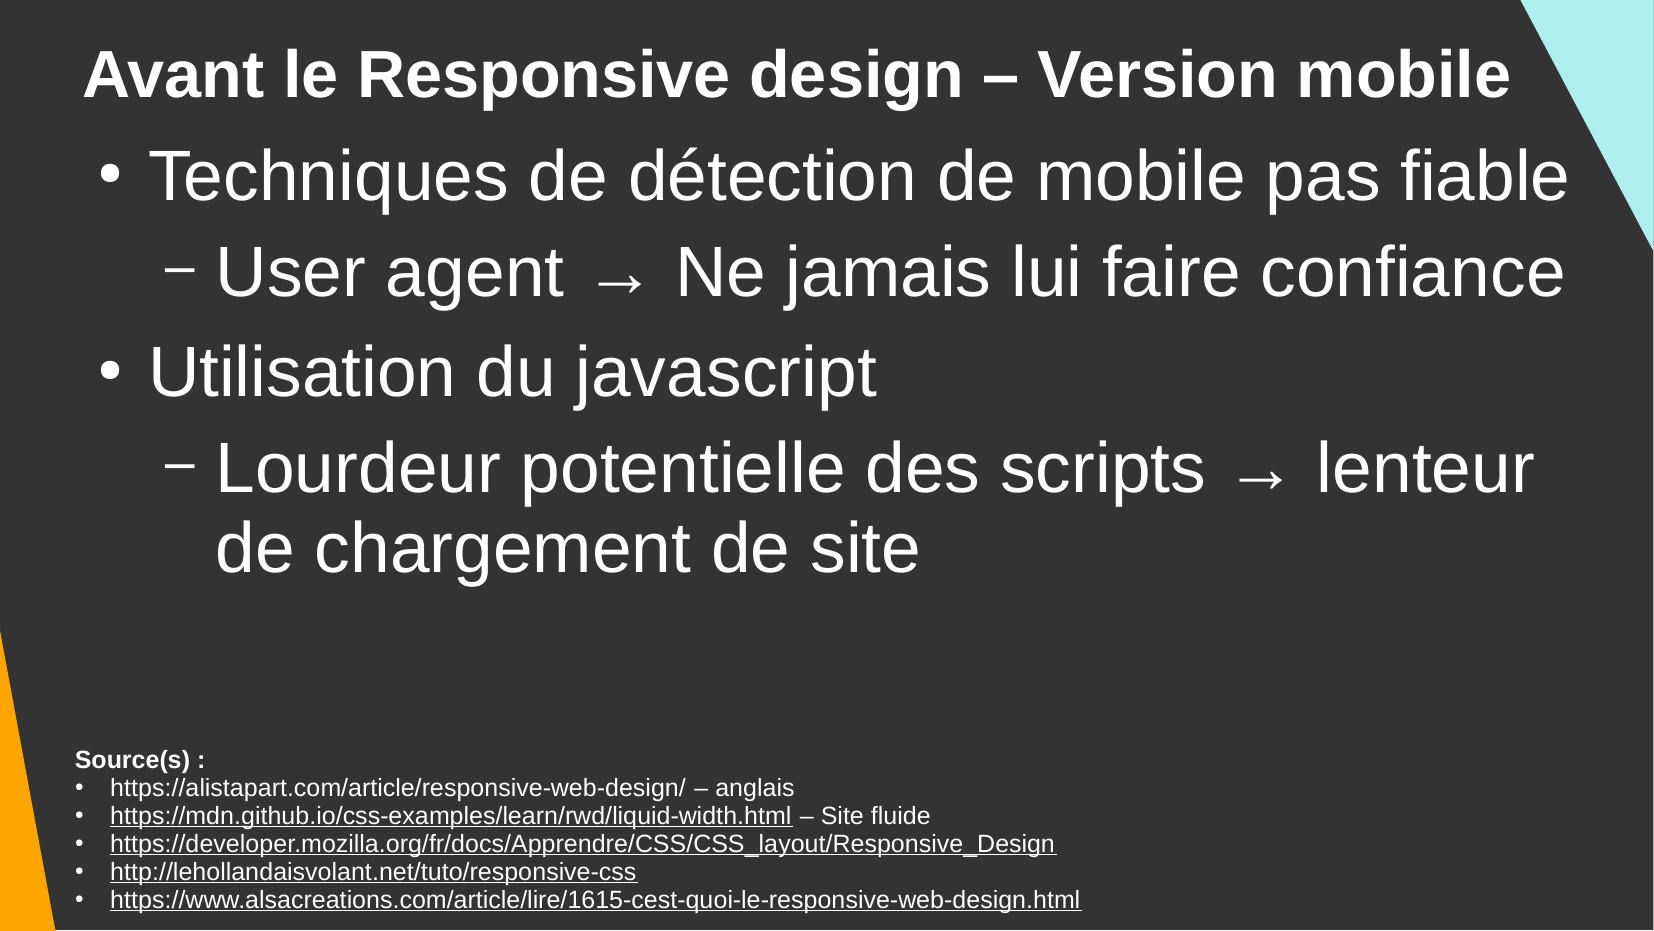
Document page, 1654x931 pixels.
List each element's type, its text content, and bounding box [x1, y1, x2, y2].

text_box Source(s) : https://alistapart.com/article/responsive-web-design/ – anglais https://mdn.github.io/css-examples/learn/rwd/liquid-width.html – Site fluide https://developer.mozilla.org/fr/docs/Apprendre/CSS/CSS_layout/Responsive_Design http://lehollandaisvolant.net/tuto/responsive-css https://www.alsacreations.com/article/lire/1615-cest-quoi-le-responsive-web-design.html [60, 738, 1546, 922]
text_box [0, 630, 56, 931]
text_box [1520, 0, 1654, 253]
list Techniques de détection de mobile pas fiable User agent → Ne jamais lui faire confiance Utilisation du javascript Lourdeur potentielle des scripts → lenteur de chargement de site [80, 135, 1605, 721]
title Avant le Responsive design – Version mobile [82, 37, 1571, 114]
